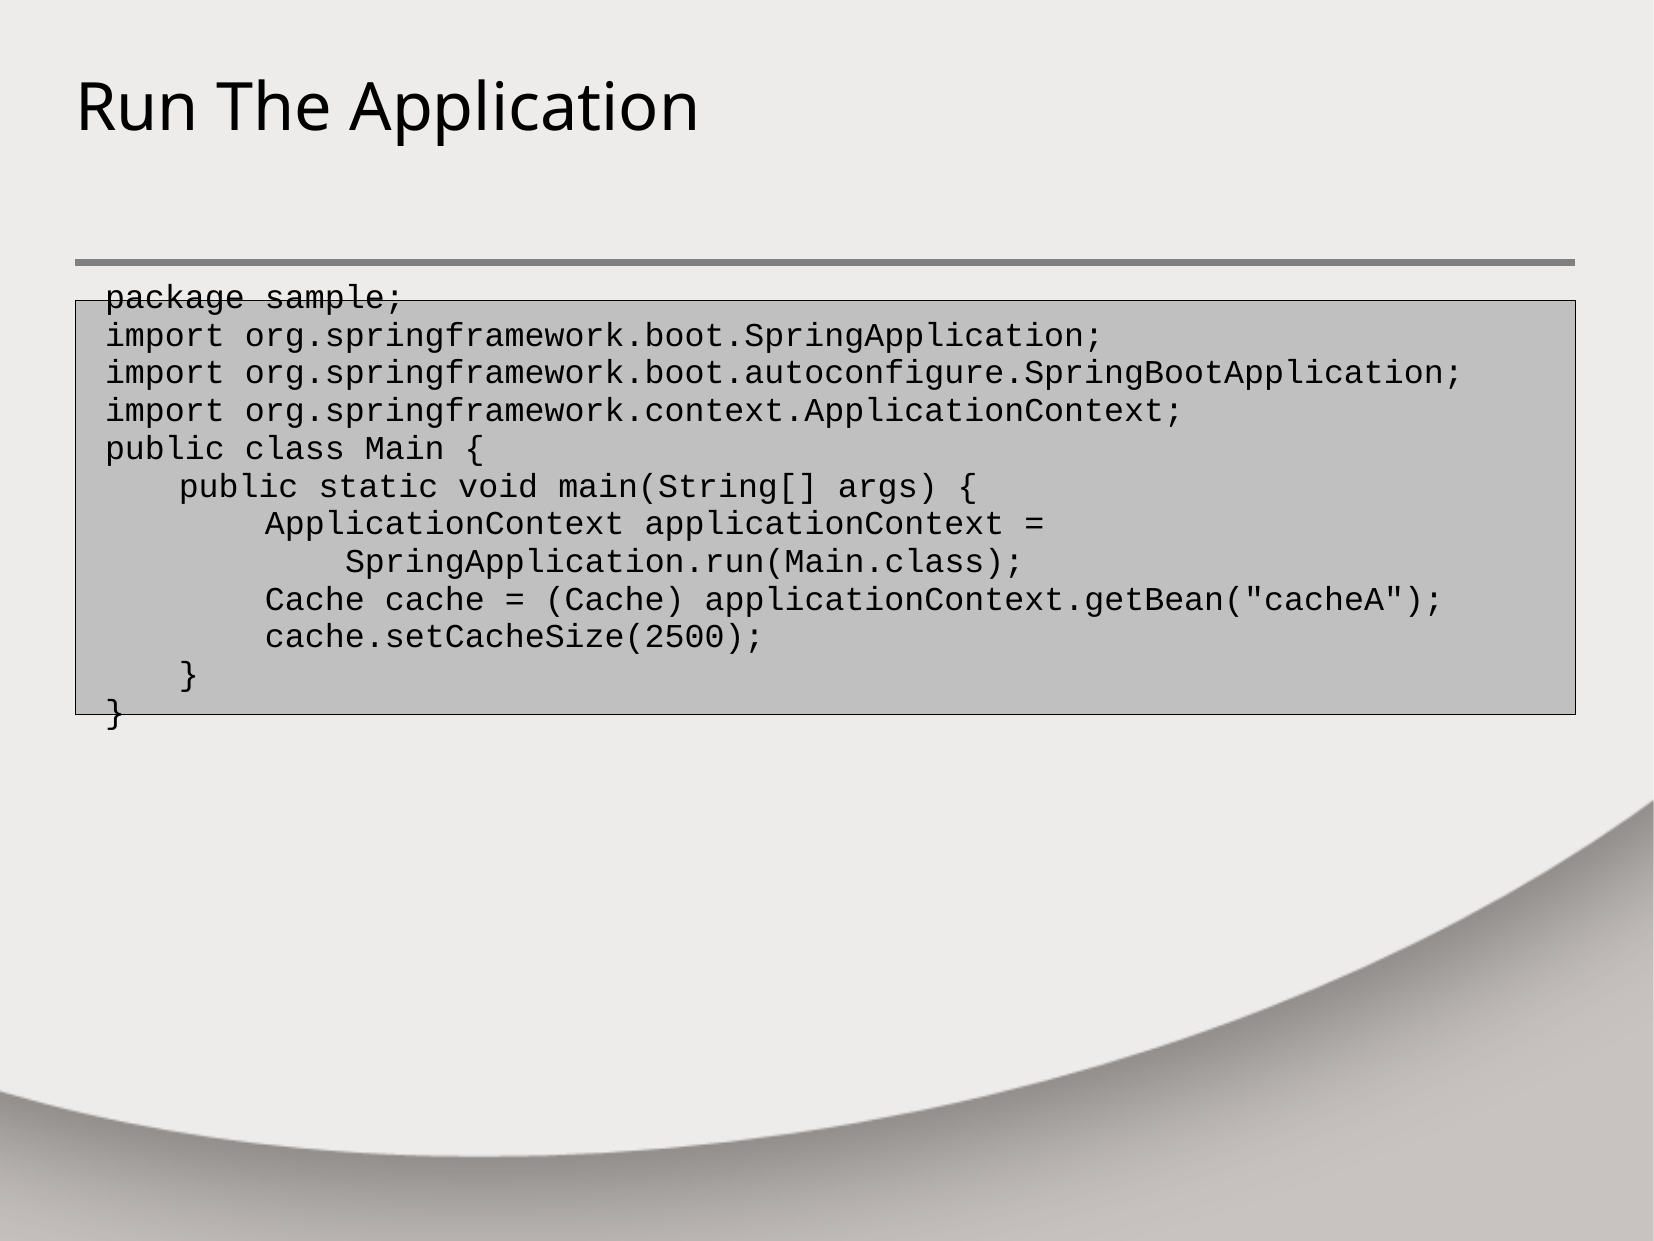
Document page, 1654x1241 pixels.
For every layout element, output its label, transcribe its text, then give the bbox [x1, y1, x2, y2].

picture [0, 0, 1654, 1241]
title Run The Application [75, 75, 1576, 226]
text_box package sample; import org.springframework.boot.SpringApplication; import org.springframework.boot.autoconfigure.SpringBootApplication; import org.springframework.context.ApplicationContext; public class Main { public static void main(String[] args) { ApplicationContext applicationContext = SpringApplication.run(Main.class); Cache cache = (Cache) applicationContext.getBean("cacheA"); cache.setCacheSize(2500); } } [75, 300, 1576, 715]
